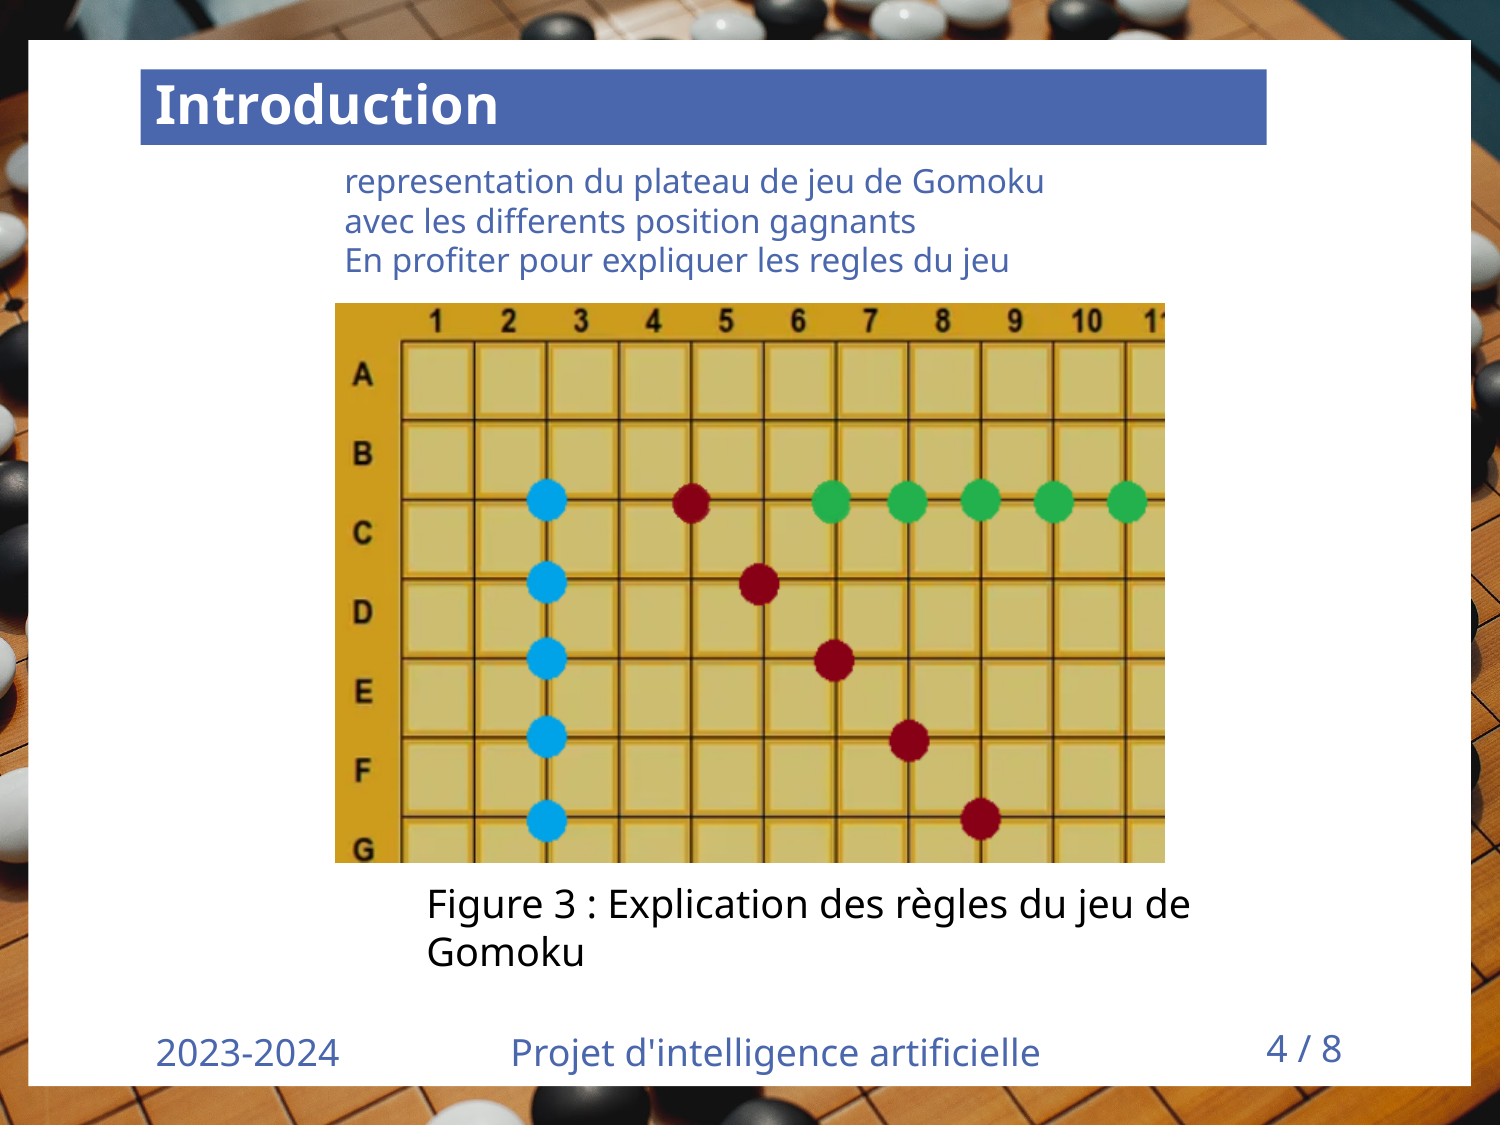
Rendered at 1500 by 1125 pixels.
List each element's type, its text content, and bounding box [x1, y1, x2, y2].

text_box <number> / 8 [1147, 1021, 1358, 1081]
picture [0, 0, 1500, 1125]
text_box 2023-2024 [140, 1021, 428, 1081]
text_box Projet d'intelligence artificielle [485, 1021, 1067, 1081]
title Introduction [140, 69, 1267, 145]
text_box representation du plateau de jeu de Gomoku avec les differents position gagnants En profiter pour expliquer les regles du jeu [329, 144, 1067, 283]
text_box Figure 3 : Explication des règles du jeu de Gomoku [411, 863, 1246, 975]
